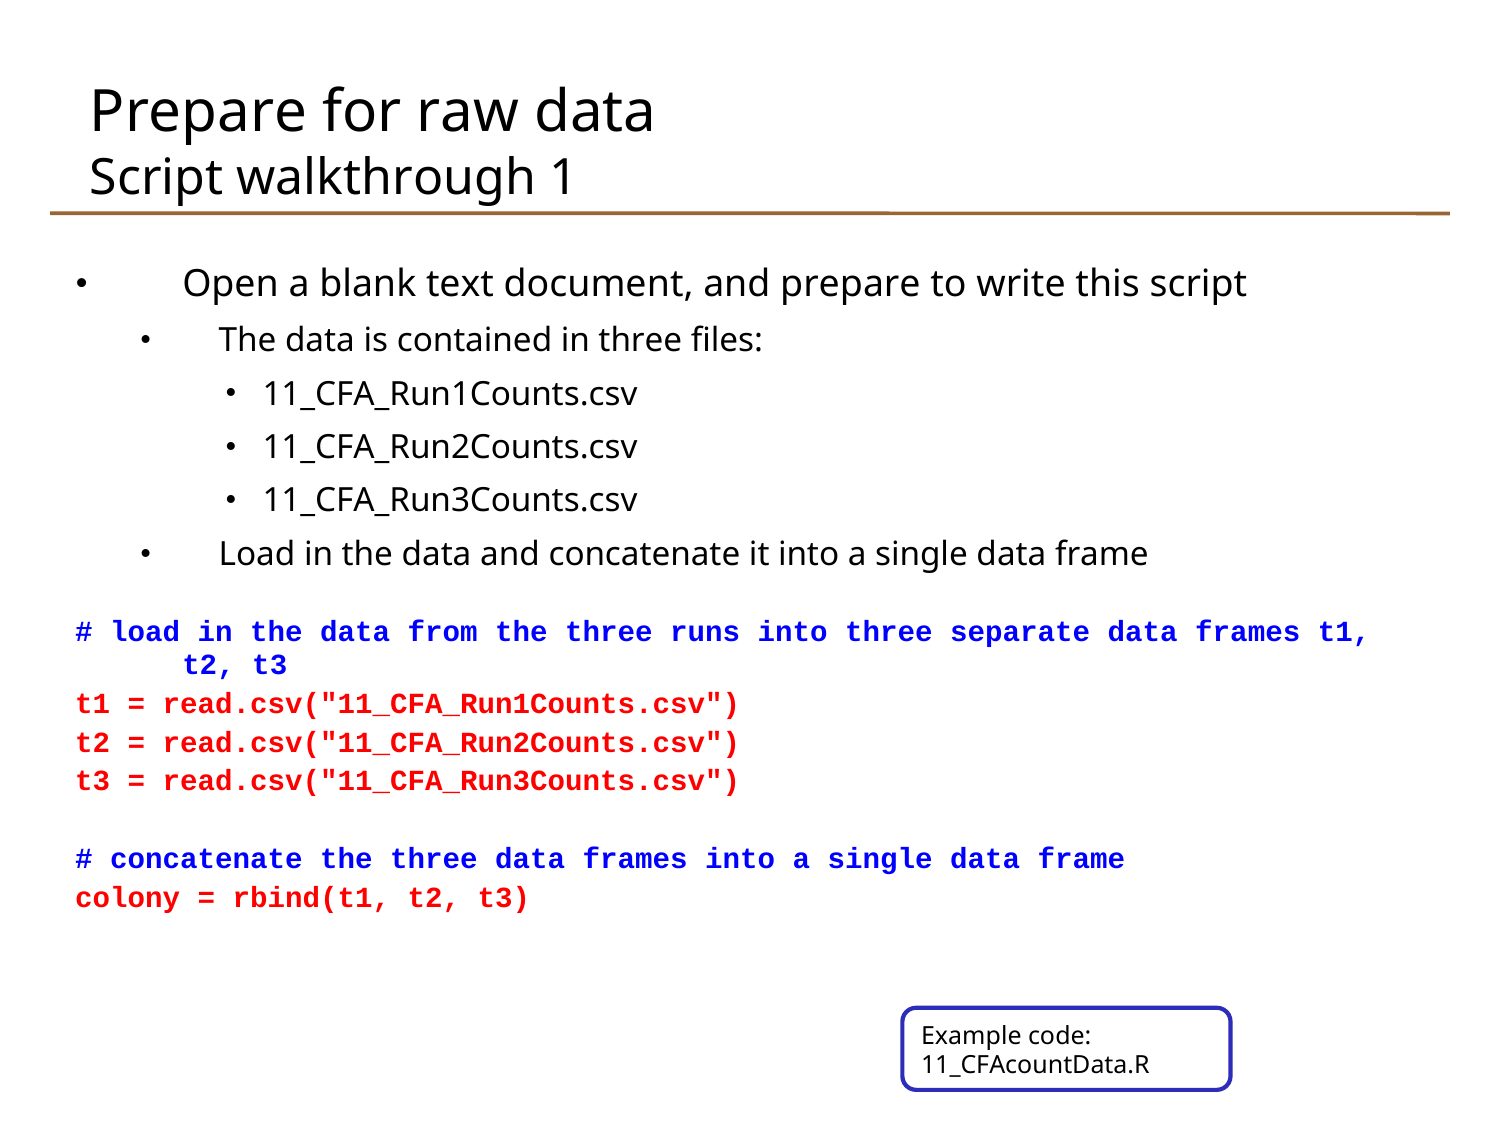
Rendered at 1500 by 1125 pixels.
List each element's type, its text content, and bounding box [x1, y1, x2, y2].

text_box Example code: 11_CFAcountData.R [902, 1007, 1231, 1090]
text_box Open a blank text document, and prepare to write this script The data is contained in three files: 11_CFA_Run1Counts.csv 11_CFA_Run2Counts.csv 11_CFA_Run3Counts.csv Load in the data and concatenate it into a single data frame # load in the data from the three runs into three separate data frames t1, t2, t3 t1 = read.csv("11_CFA_Run1Counts.csv") t2 = read.csv("11_CFA_Run2Counts.csv") t3 = read.csv("11_CFA_Run3Counts.csv") # concatenate the three data frames into a single data frame colony = rbind(t1, t2, t3) [75, 263, 1425, 1006]
text_box Prepare for raw data Script walkthrough 1 [75, 44, 1425, 233]
